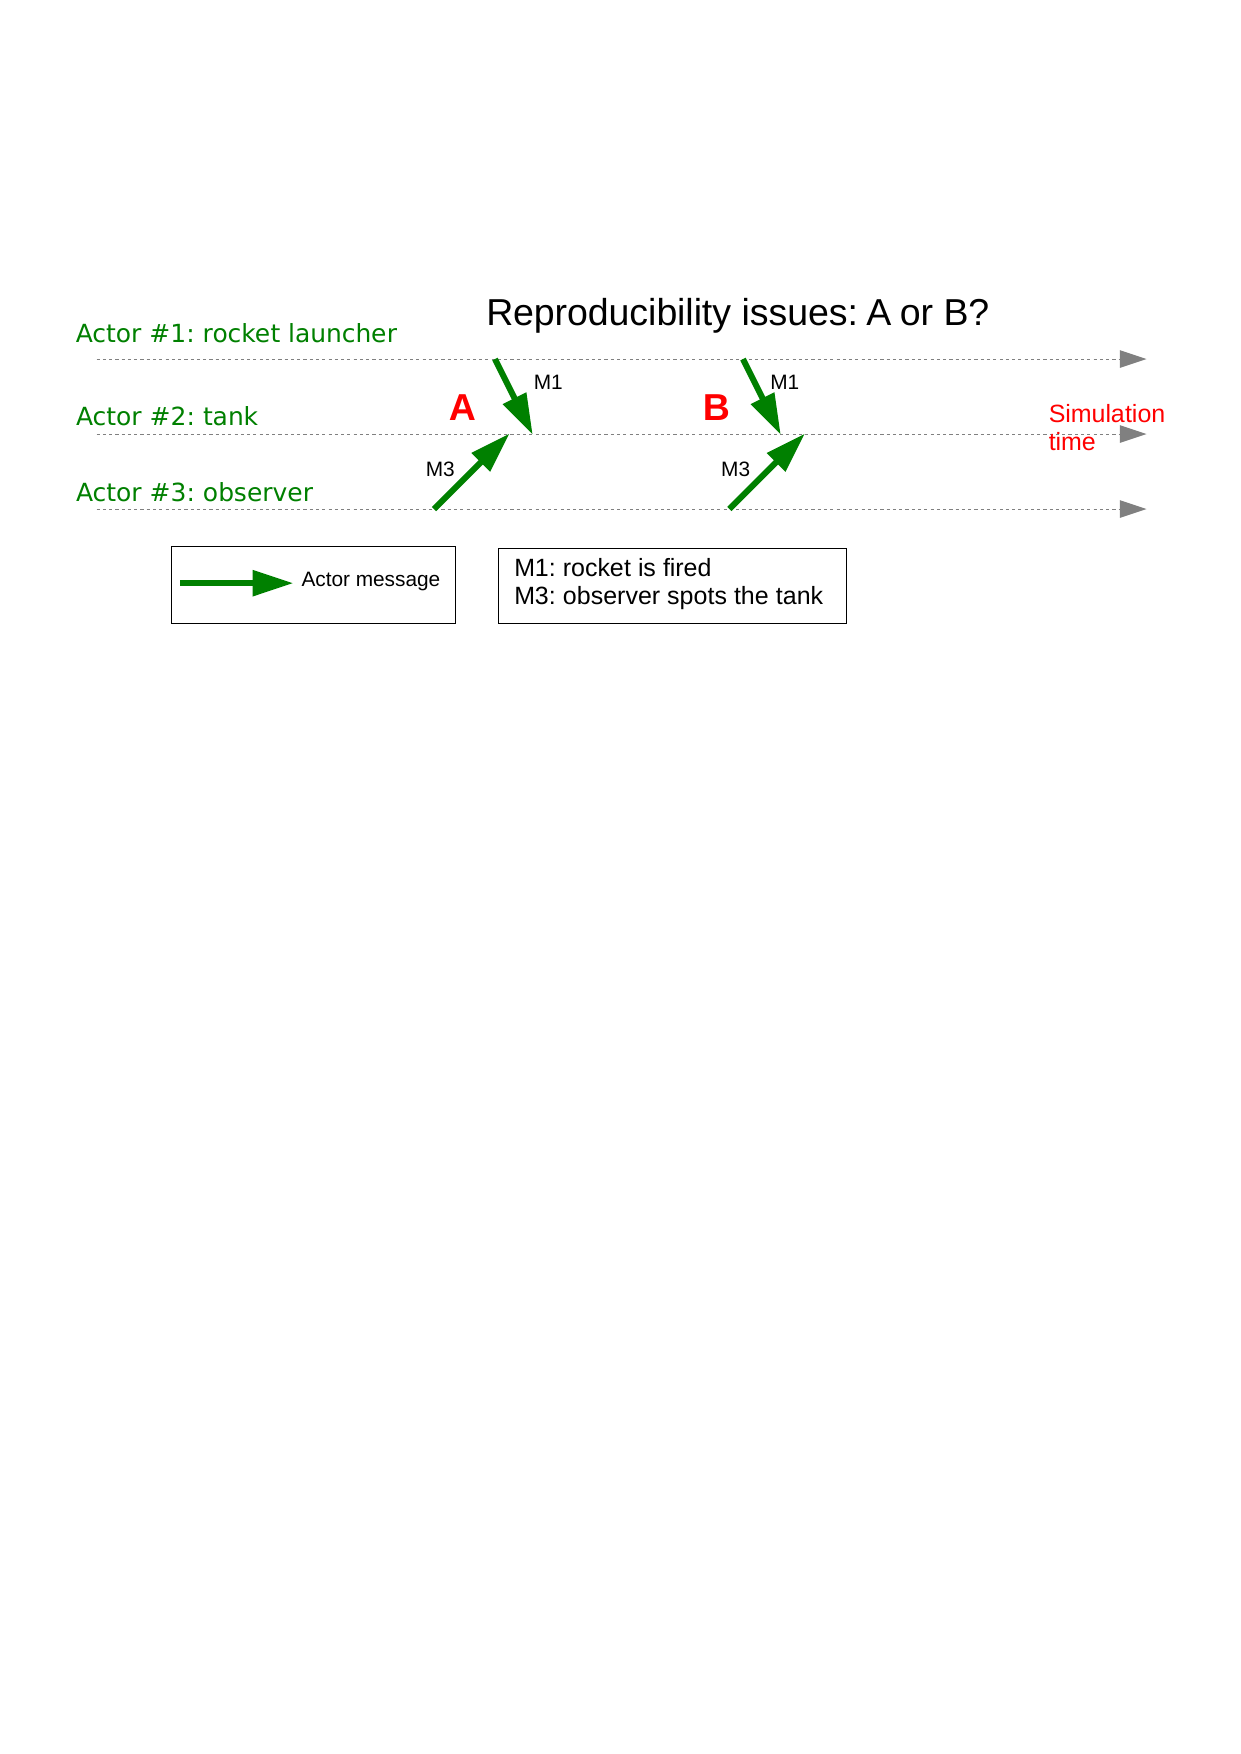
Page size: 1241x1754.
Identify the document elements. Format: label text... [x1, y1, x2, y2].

text_box M1 [519, 362, 578, 404]
text_box Simulation time [1034, 392, 1181, 470]
text_box Actor #3: observer [61, 471, 329, 516]
text_box [171, 546, 456, 624]
text_box [840, 548, 847, 624]
text_box Reproducibility issues: A or B? [471, 284, 1035, 346]
text_box Actor #2: tank [61, 394, 274, 439]
text_box A [434, 378, 491, 443]
text_box M1: rocket is fired M3: observer spots the tank [499, 546, 840, 624]
text_box M1 [755, 362, 814, 404]
text_box Actor message [286, 560, 456, 602]
text_box M3 [411, 450, 470, 492]
text_box Actor #1: rocket launcher [61, 311, 413, 356]
text_box B [688, 378, 745, 443]
text_box M3 [706, 450, 765, 492]
